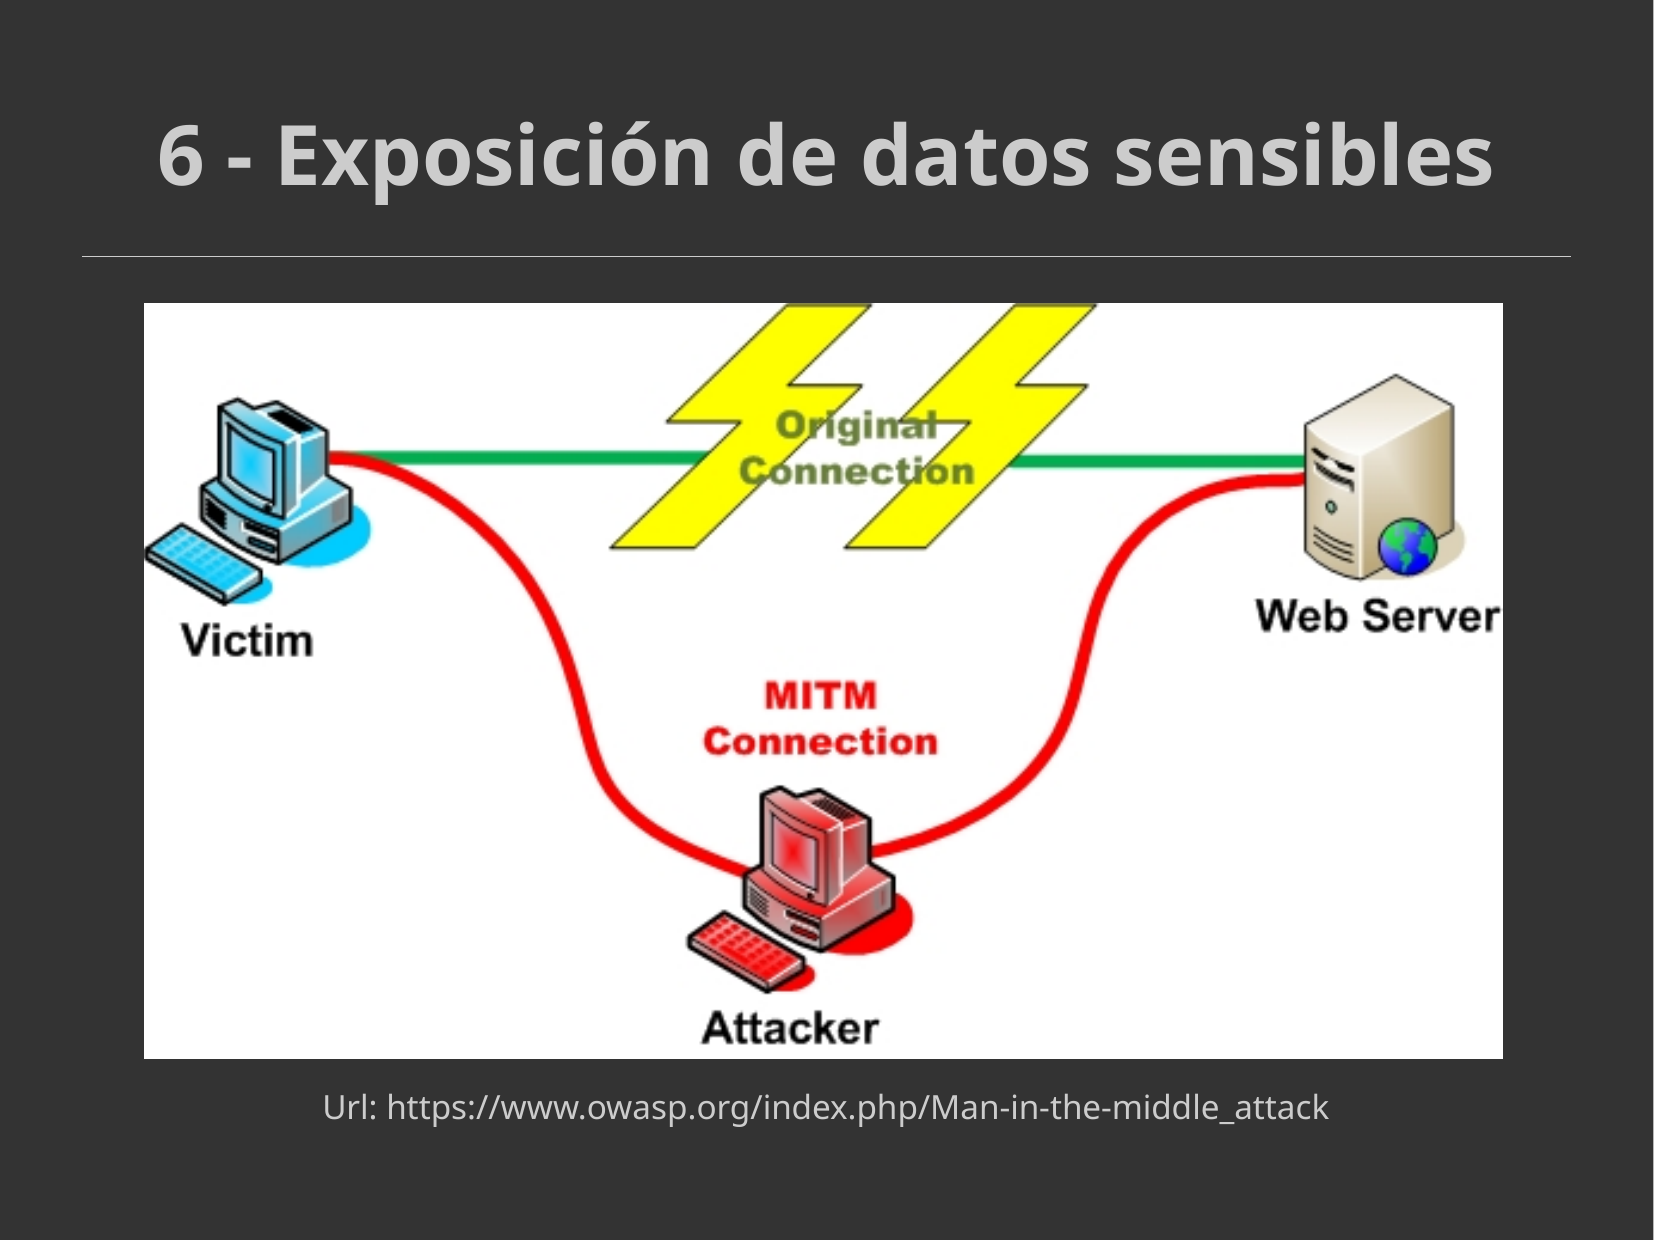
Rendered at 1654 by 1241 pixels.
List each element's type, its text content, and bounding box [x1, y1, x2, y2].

subtitle Url: https://www.owasp.org/index.php/Man-in-the-middle_attack [82, 1074, 1571, 1140]
title 6 - Exposición de datos sensibles [82, 49, 1571, 257]
picture [144, 303, 1503, 1059]
